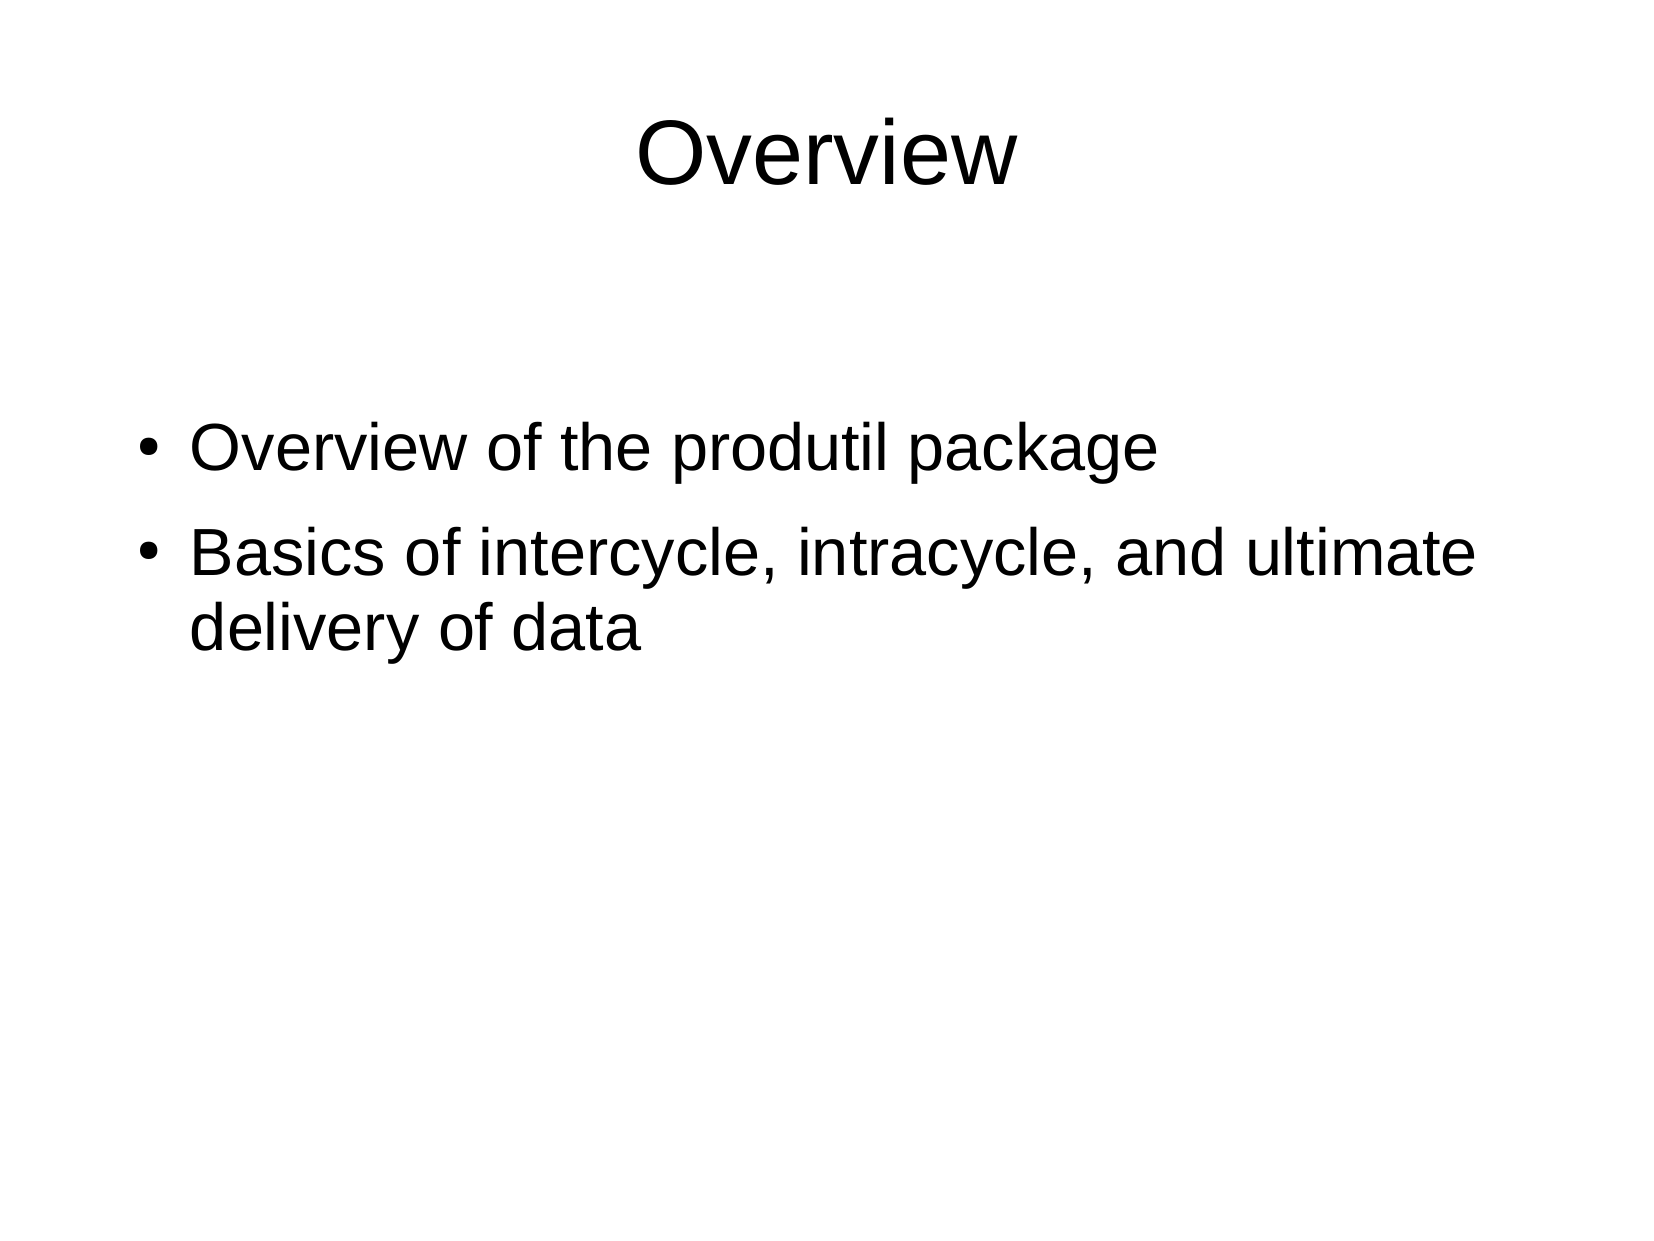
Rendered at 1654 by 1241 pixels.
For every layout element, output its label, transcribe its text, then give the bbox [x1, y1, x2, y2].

title Overview [82, 49, 1571, 257]
text_box Overview of the produtil package Basics of intercycle, intracycle, and ultimate delivery of data [104, 403, 1593, 1123]
